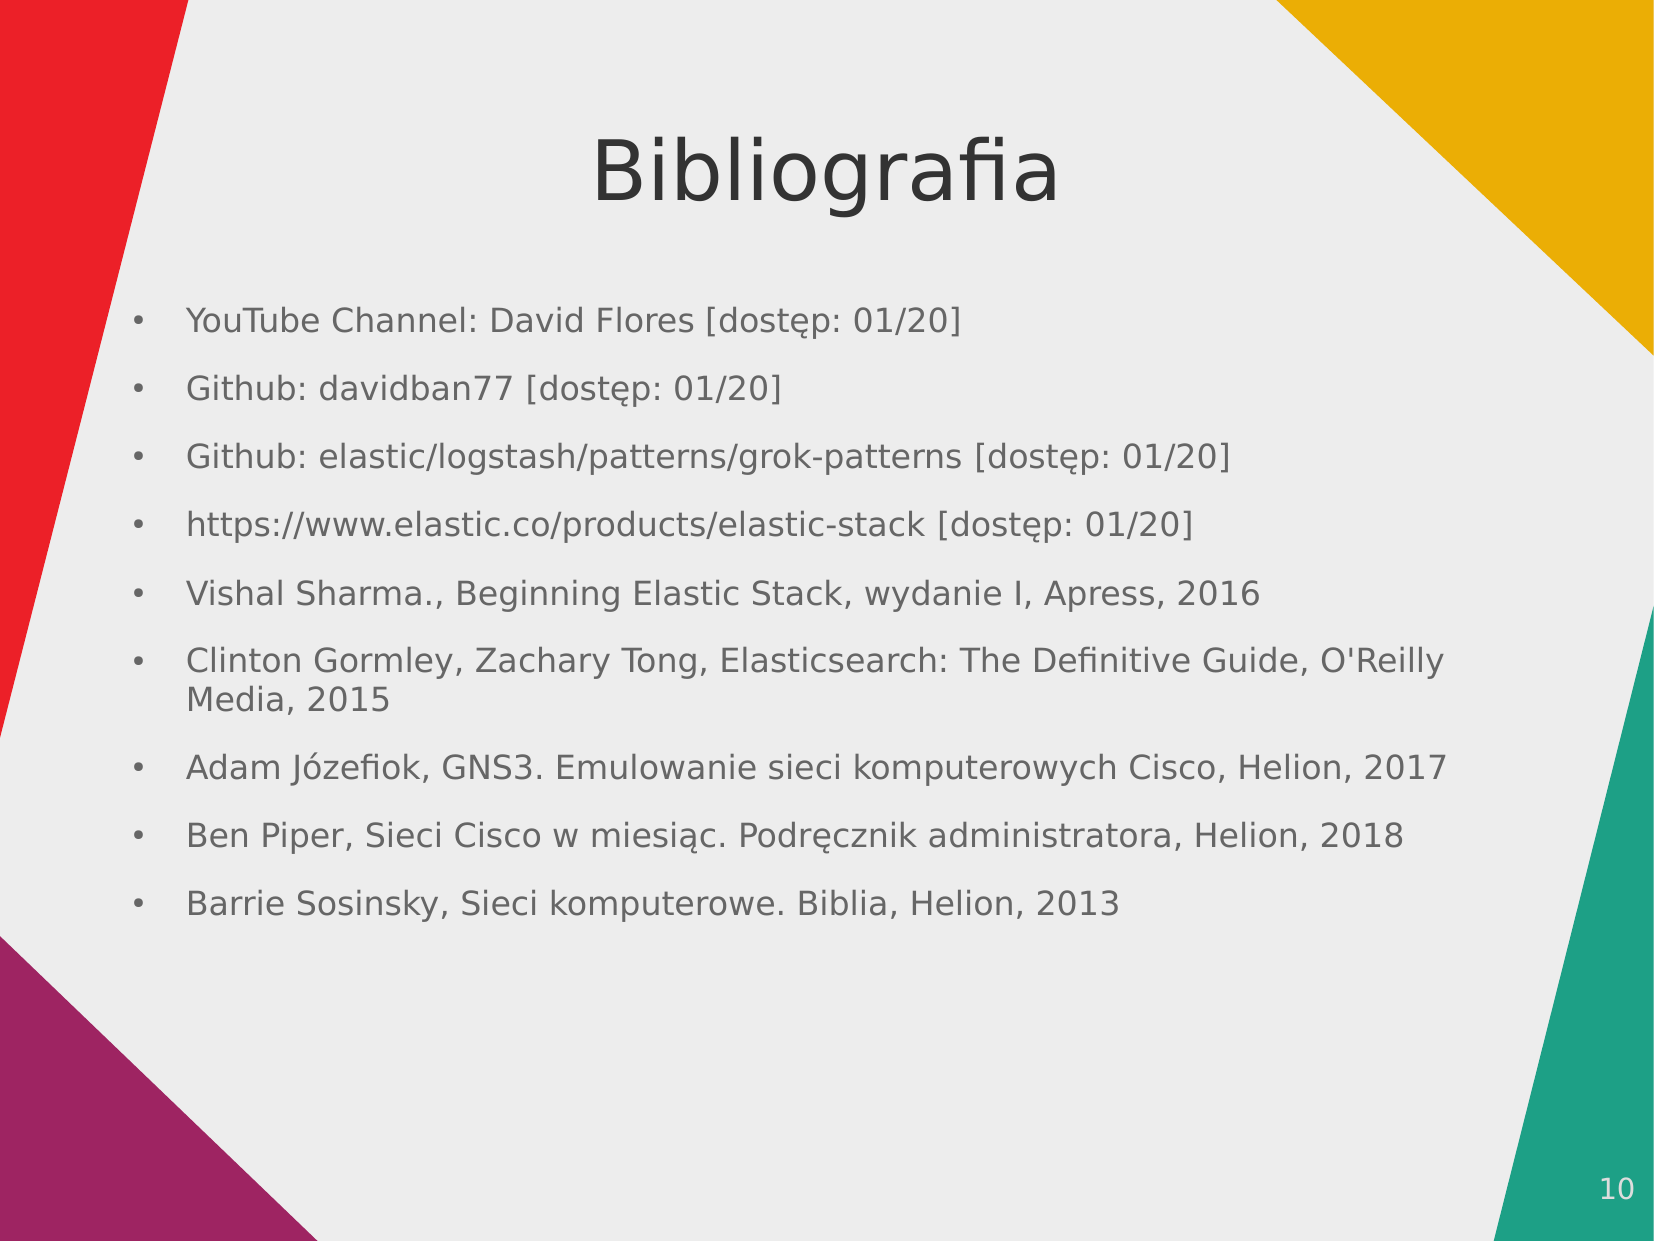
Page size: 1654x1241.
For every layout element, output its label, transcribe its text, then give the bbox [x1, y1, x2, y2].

title Bibliografia [114, 73, 1539, 271]
list YouTube Channel: David Flores [dostęp: 01/20] Github: davidban77 [dostęp: 01/20] Github: elastic/logstash/patterns/grok-patterns [dostęp: 01/20] https://www.elastic.co/products/elastic-stack [dostęp: 01/20] Vishal Sharma., Beginning Elastic Stack, wydanie I, Apress, 2016 Clinton Gormley, Zachary Tong, Elasticsearch: The Definitive Guide, O'Reilly Media, 2015 Adam Józefiok, GNS3. Emulowanie sieci komputerowych Cisco, Helion, 2017 Ben Piper, Sieci Cisco w miesiąc. Podręcznik administratora, Helion, 2018 Barrie Sosinsky, Sieci komputerowe. Biblia, Helion, 2013 [114, 302, 1539, 1033]
